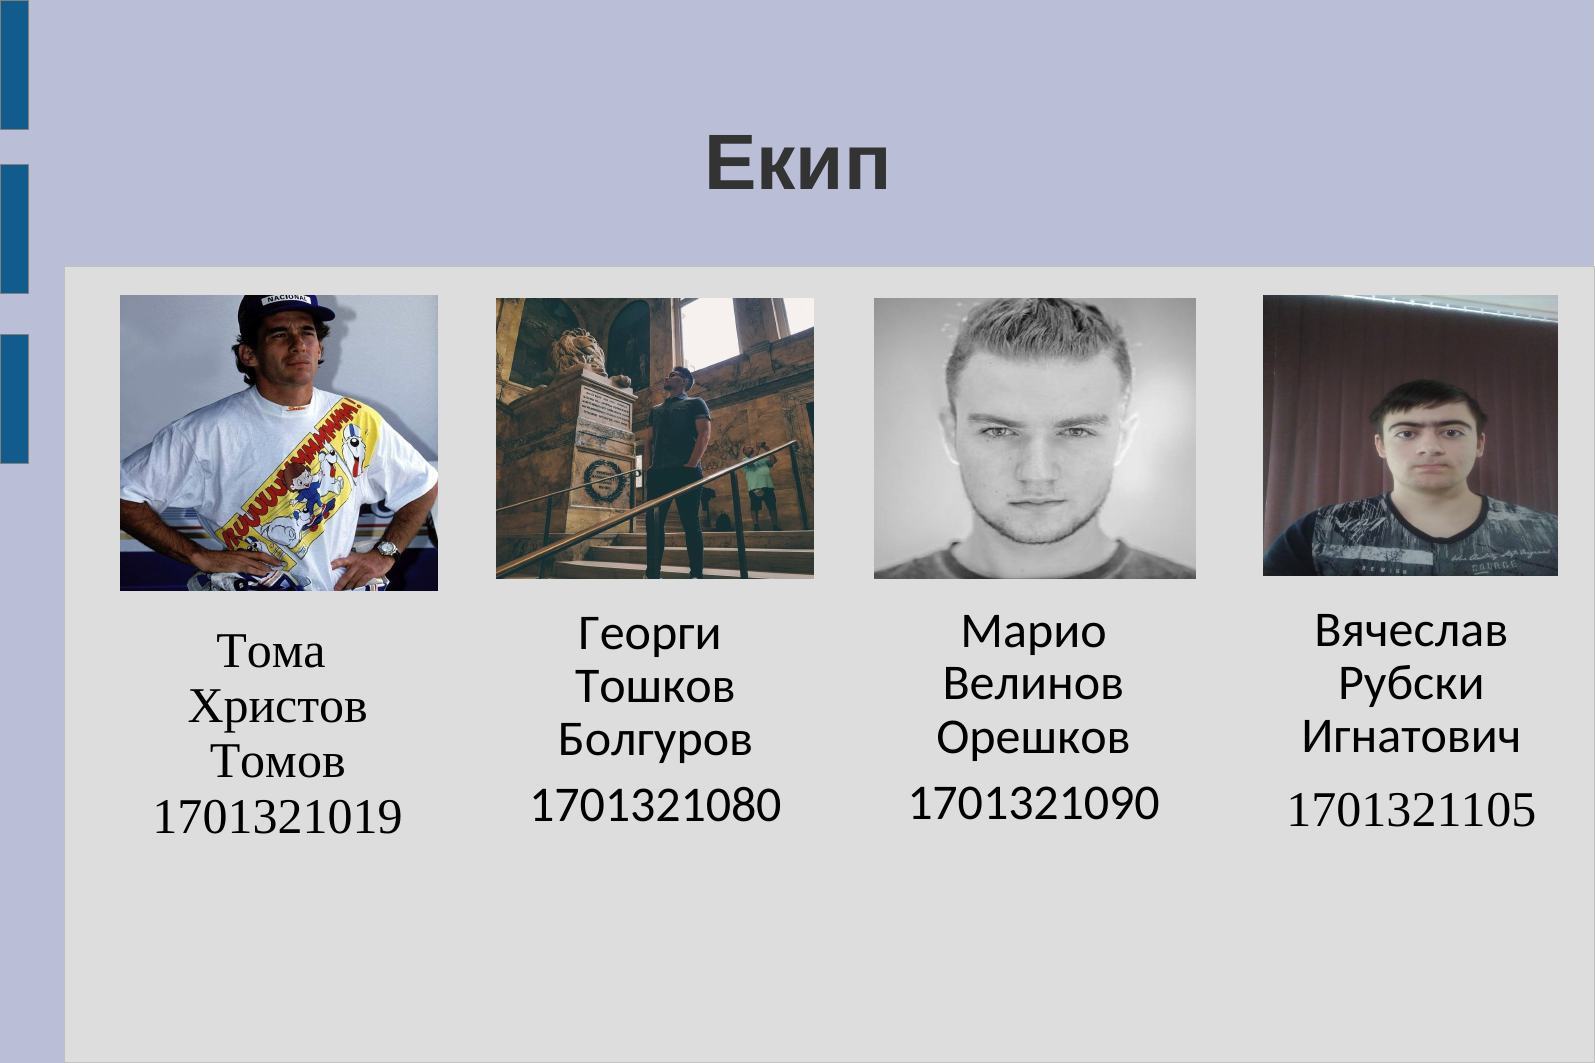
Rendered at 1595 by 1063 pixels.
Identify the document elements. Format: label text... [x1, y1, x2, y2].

text_box Марио Велинов Орешков 1701321090 [874, 585, 1193, 854]
text_box Георги Тошков Болгуров 1701321080 [496, 579, 815, 864]
picture [120, 295, 438, 591]
picture [496, 298, 814, 579]
text_box Вячеслав Рубски Игнатович 1701321105 [1251, 589, 1571, 854]
subtitle Тома Христов Томов 1701321019 [118, 592, 438, 875]
title Екип [117, 118, 1479, 296]
picture [1263, 295, 1558, 576]
picture [874, 298, 1196, 579]
